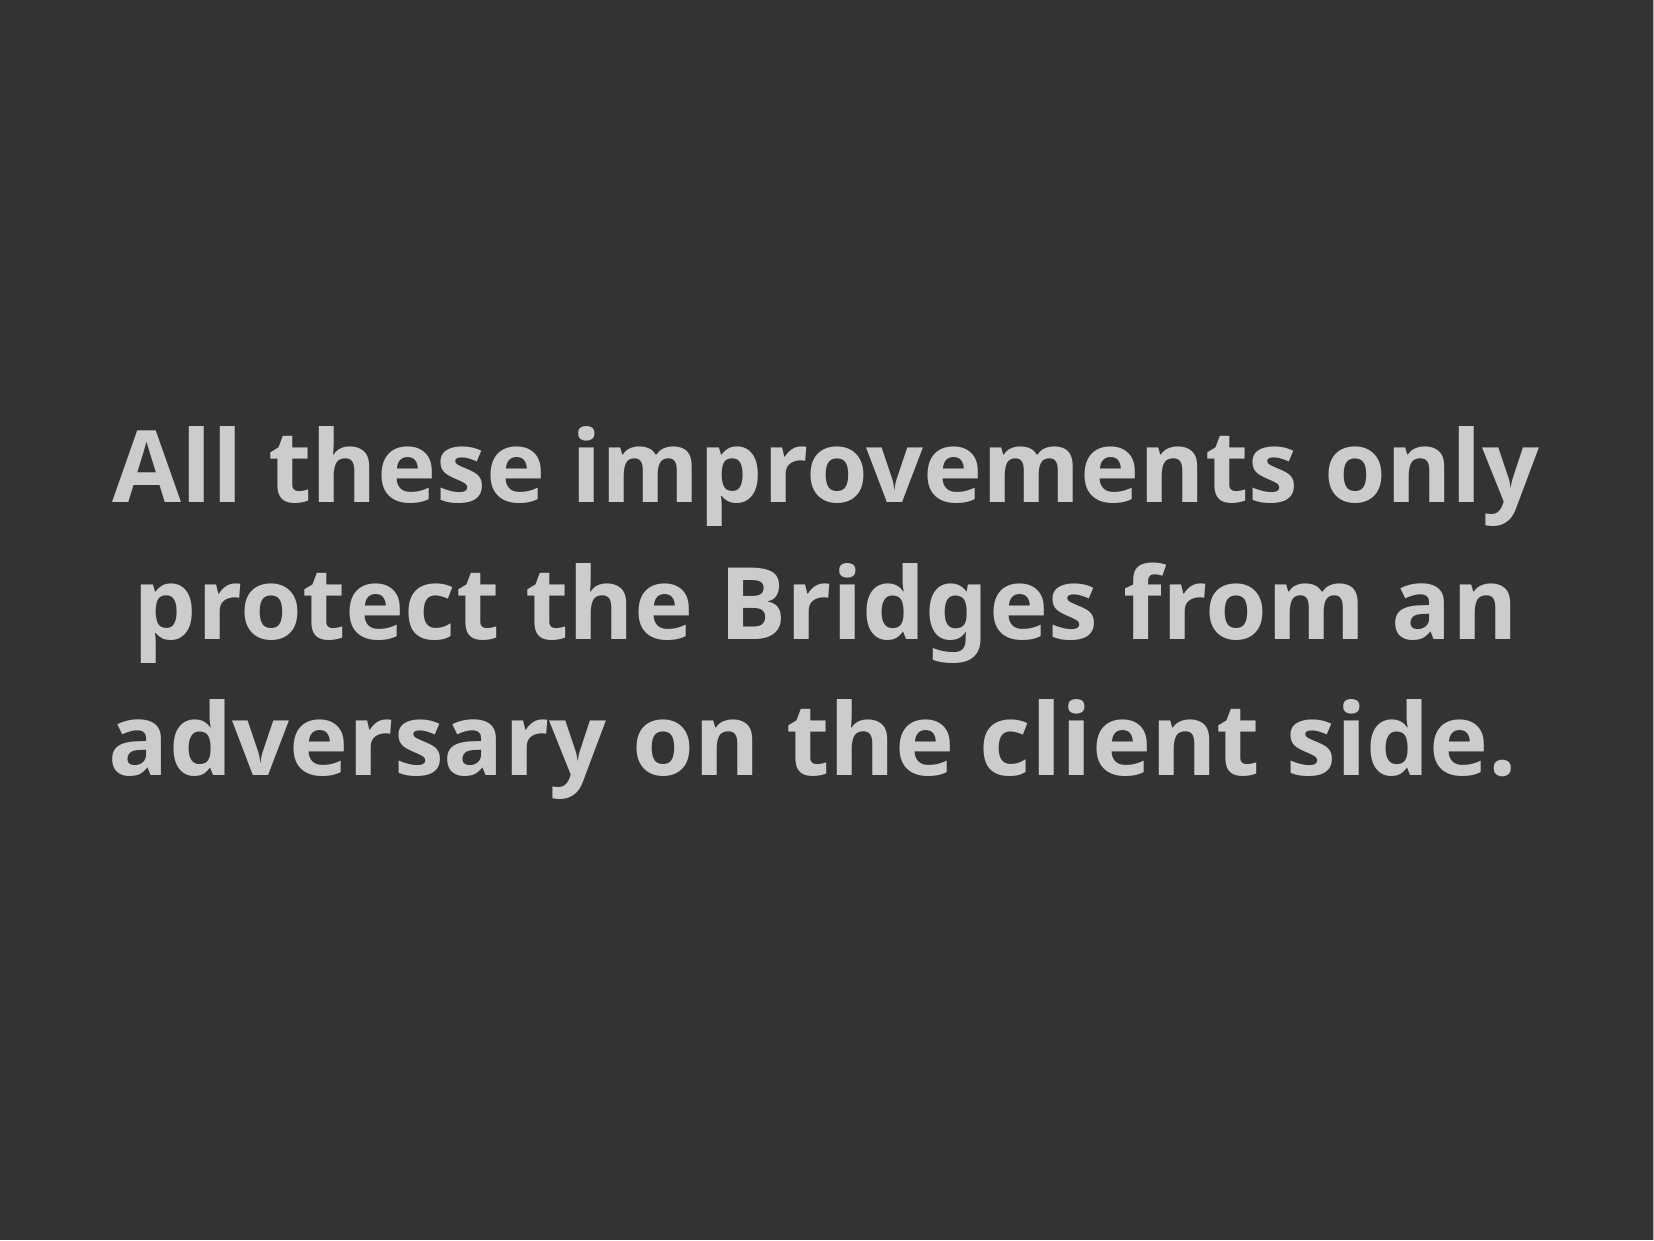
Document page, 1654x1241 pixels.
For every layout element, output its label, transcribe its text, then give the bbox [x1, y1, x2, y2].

title All these improvements only protect the Bridges from an adversary on the client side. [82, 231, 1571, 969]
